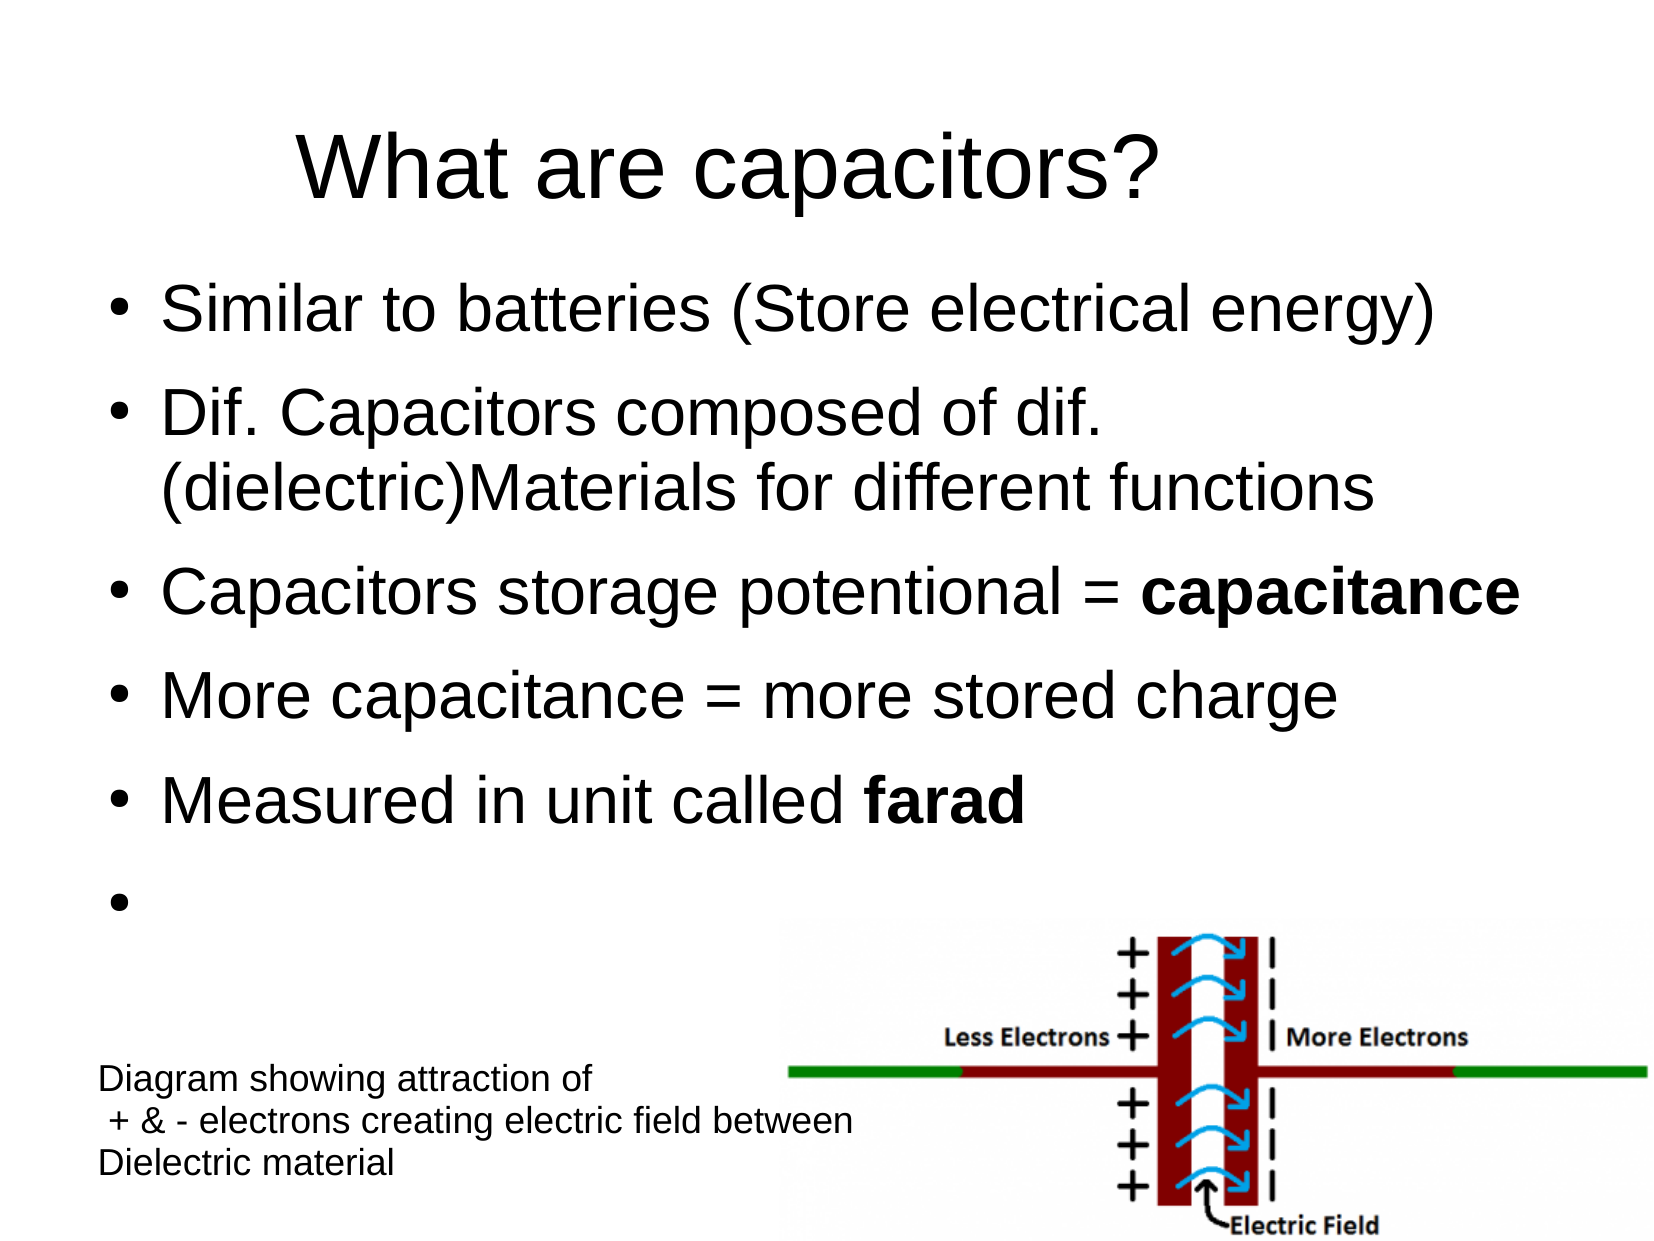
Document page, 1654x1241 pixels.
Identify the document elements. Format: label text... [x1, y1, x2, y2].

text_box Diagram showing attraction of + & - electrons creating electric field between Dielectric material [82, 1050, 871, 1190]
title What are capacitors? [0, 63, 1474, 271]
picture [779, 918, 1654, 1241]
list Similar to batteries (Store electrical energy) Dif. Capacitors composed of dif. (dielectric)Materials for different functions Capacitors storage potentional = capacitance More capacitance = more stored charge Measured in unit called farad [90, 270, 1579, 991]
